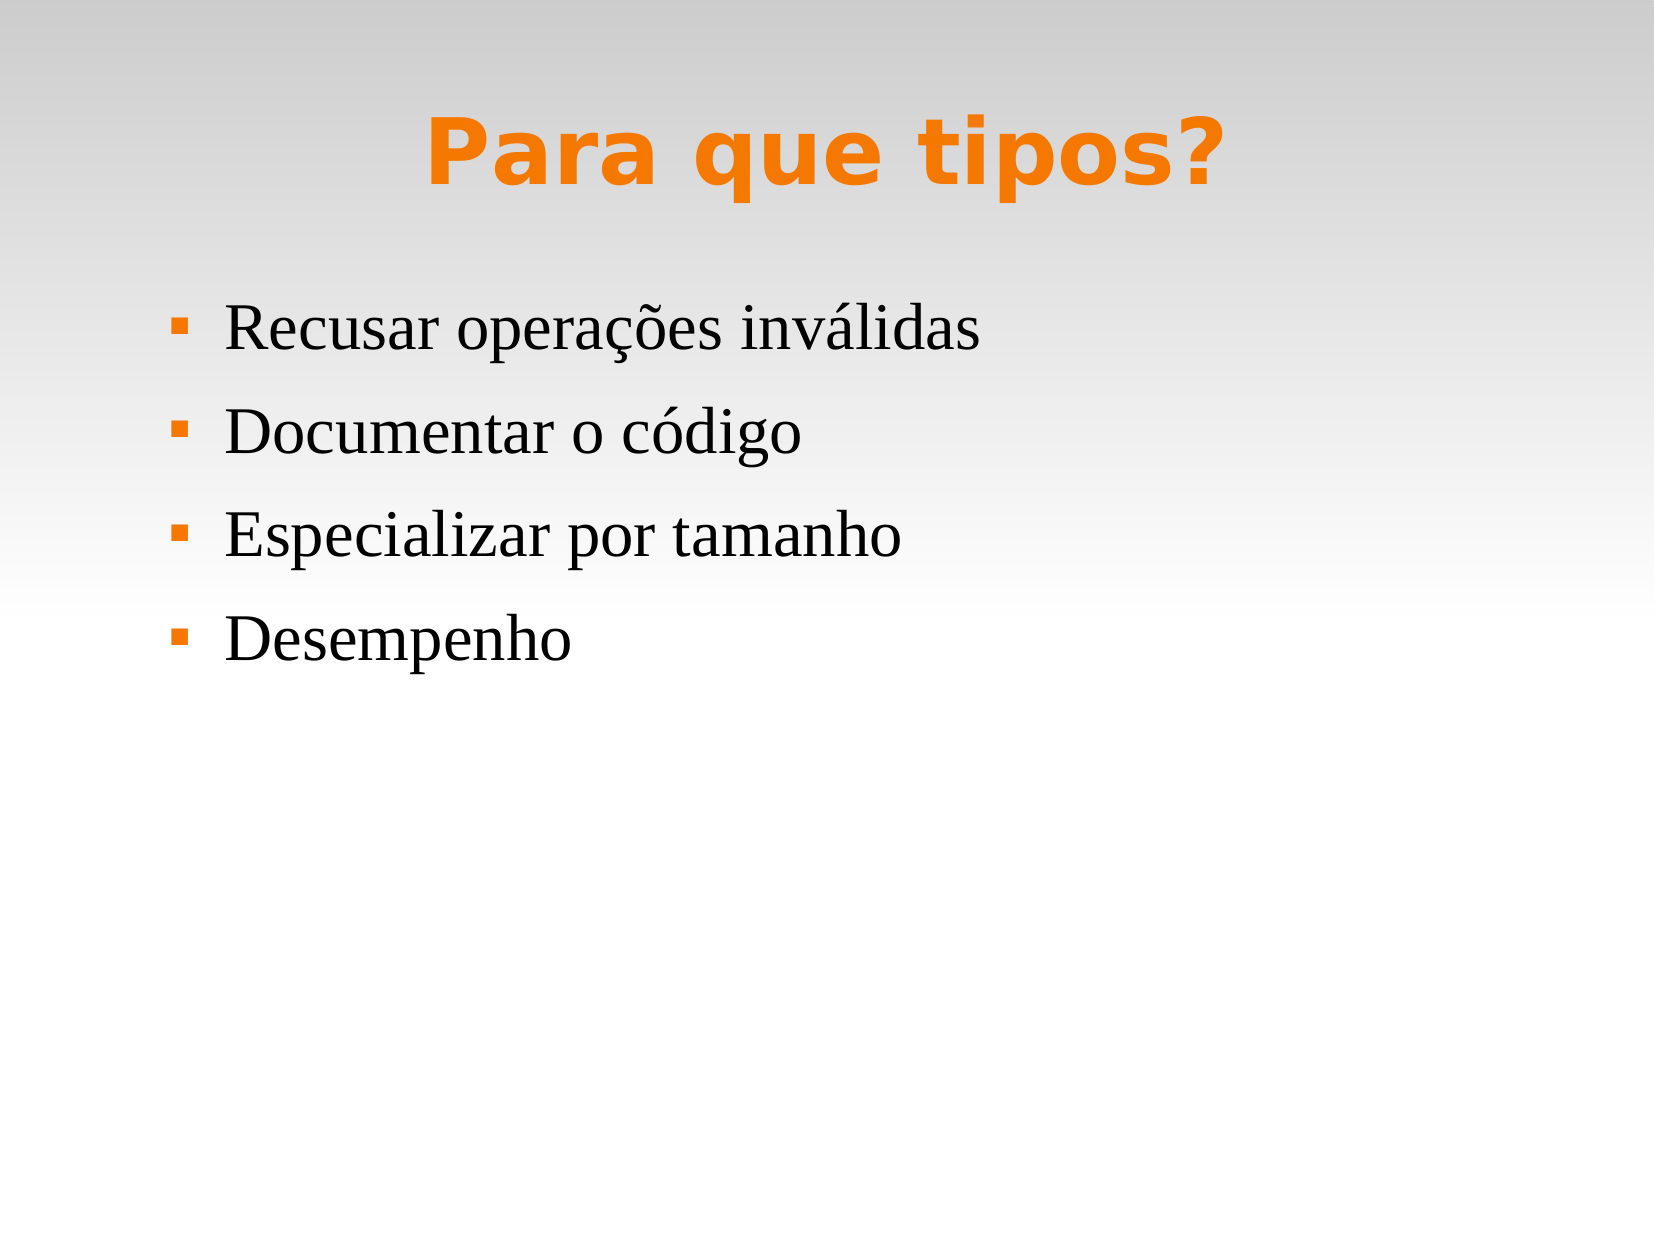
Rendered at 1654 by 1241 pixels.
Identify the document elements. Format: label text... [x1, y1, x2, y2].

list Recusar operações inválidas Documentar o código Especializar por tamanho Desempenho [82, 290, 1571, 1109]
title Para que tipos? [82, 49, 1571, 257]
